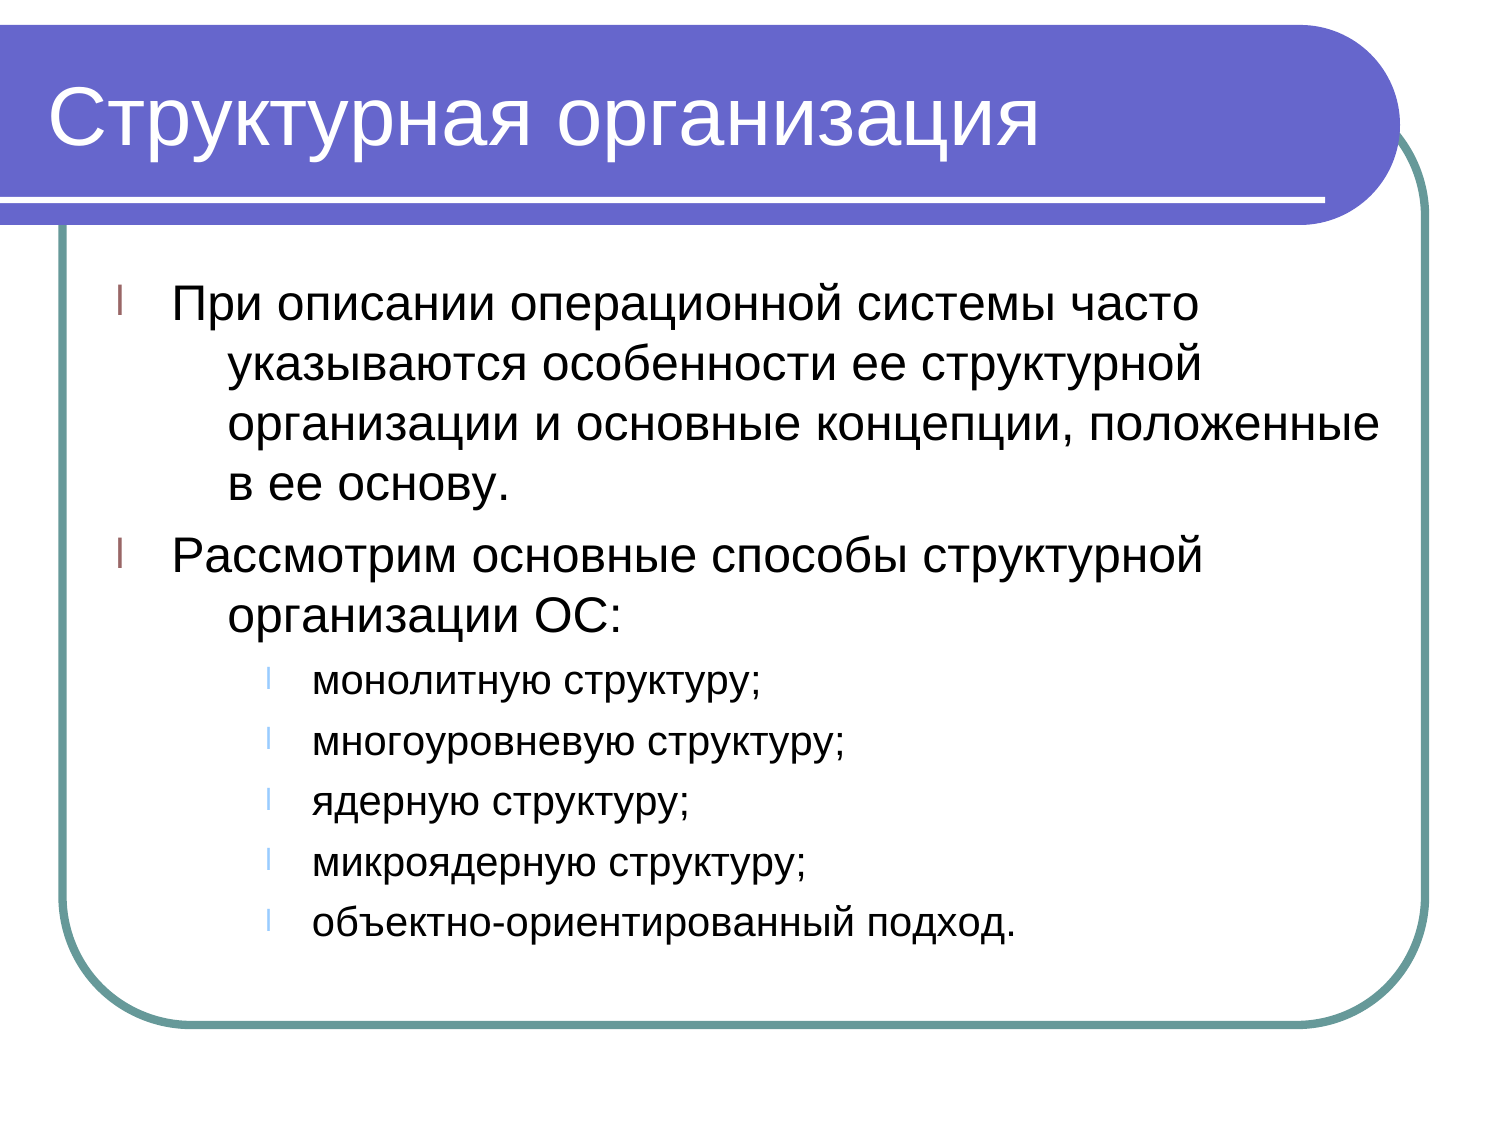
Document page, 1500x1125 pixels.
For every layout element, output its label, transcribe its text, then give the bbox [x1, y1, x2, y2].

list При описании операционной системы часто указываются особенности ее структурной организации и основные концепции, положенные в ее основу. Рассмотрим основные способы структурной организации ОС: монолитную структуру; многоуровневую структуру; ядерную структуру; микроядерную структуру; объектно-ориентированный подход. [99, 262, 1400, 988]
title Структурная организация [32, 37, 1347, 188]
